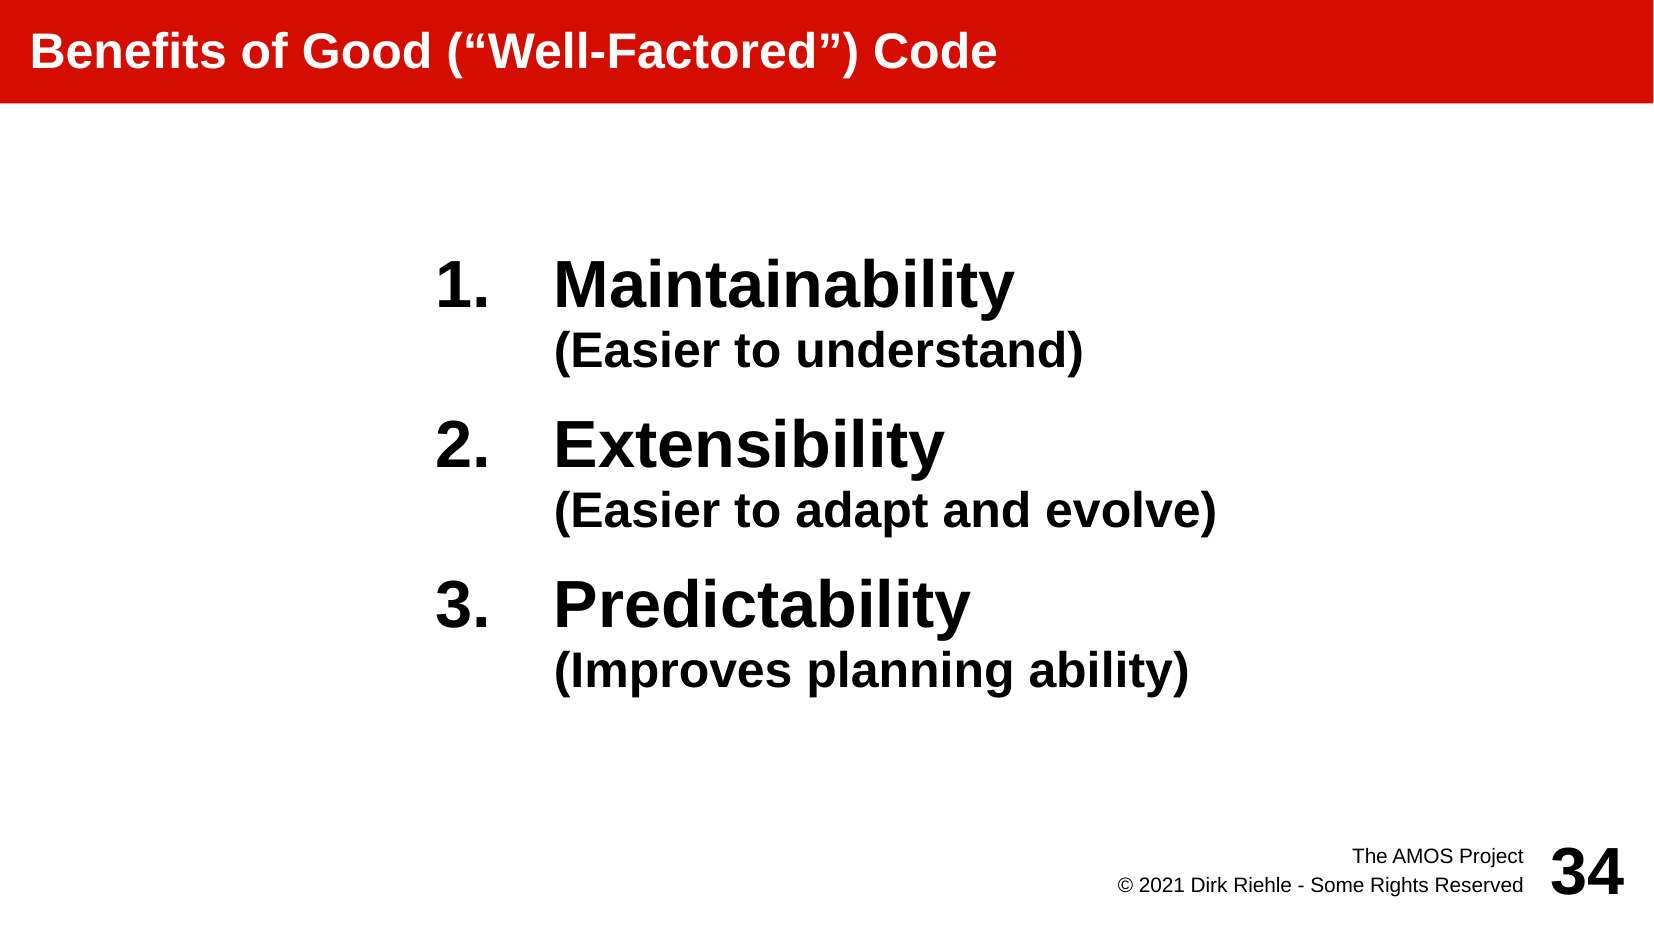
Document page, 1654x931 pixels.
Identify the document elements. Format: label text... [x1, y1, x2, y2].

title Benefits of Good (“Well-Factored”) Code [0, 0, 1654, 104]
subtitle Maintainability (Easier to understand) Extensibility (Easier to adapt and evolve) Predictability (Improves planning ability) [29, 132, 1625, 813]
